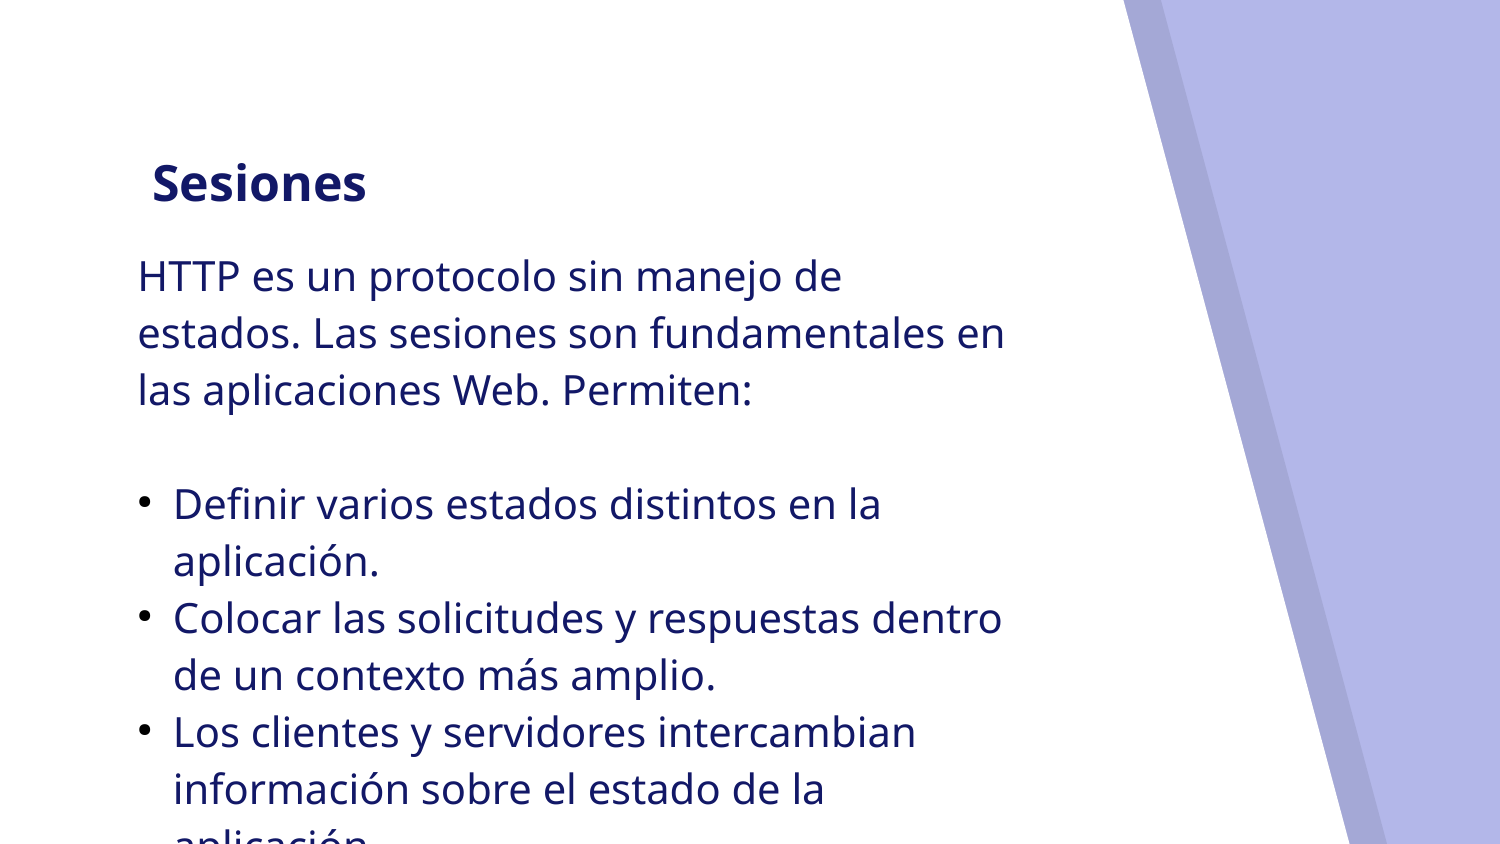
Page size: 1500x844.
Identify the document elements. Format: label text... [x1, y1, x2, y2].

list HTTP es un protocolo sin manejo de estados. Las sesiones son fundamentales en las aplicaciones Web. Permiten: Definir varios estados distintos en la aplicación. Colocar las solicitudes y respuestas dentro de un contexto más amplio. Los clientes y servidores intercambian información sobre el estado de la aplicación. [137, 246, 1011, 829]
title Sesiones [137, 146, 1011, 227]
